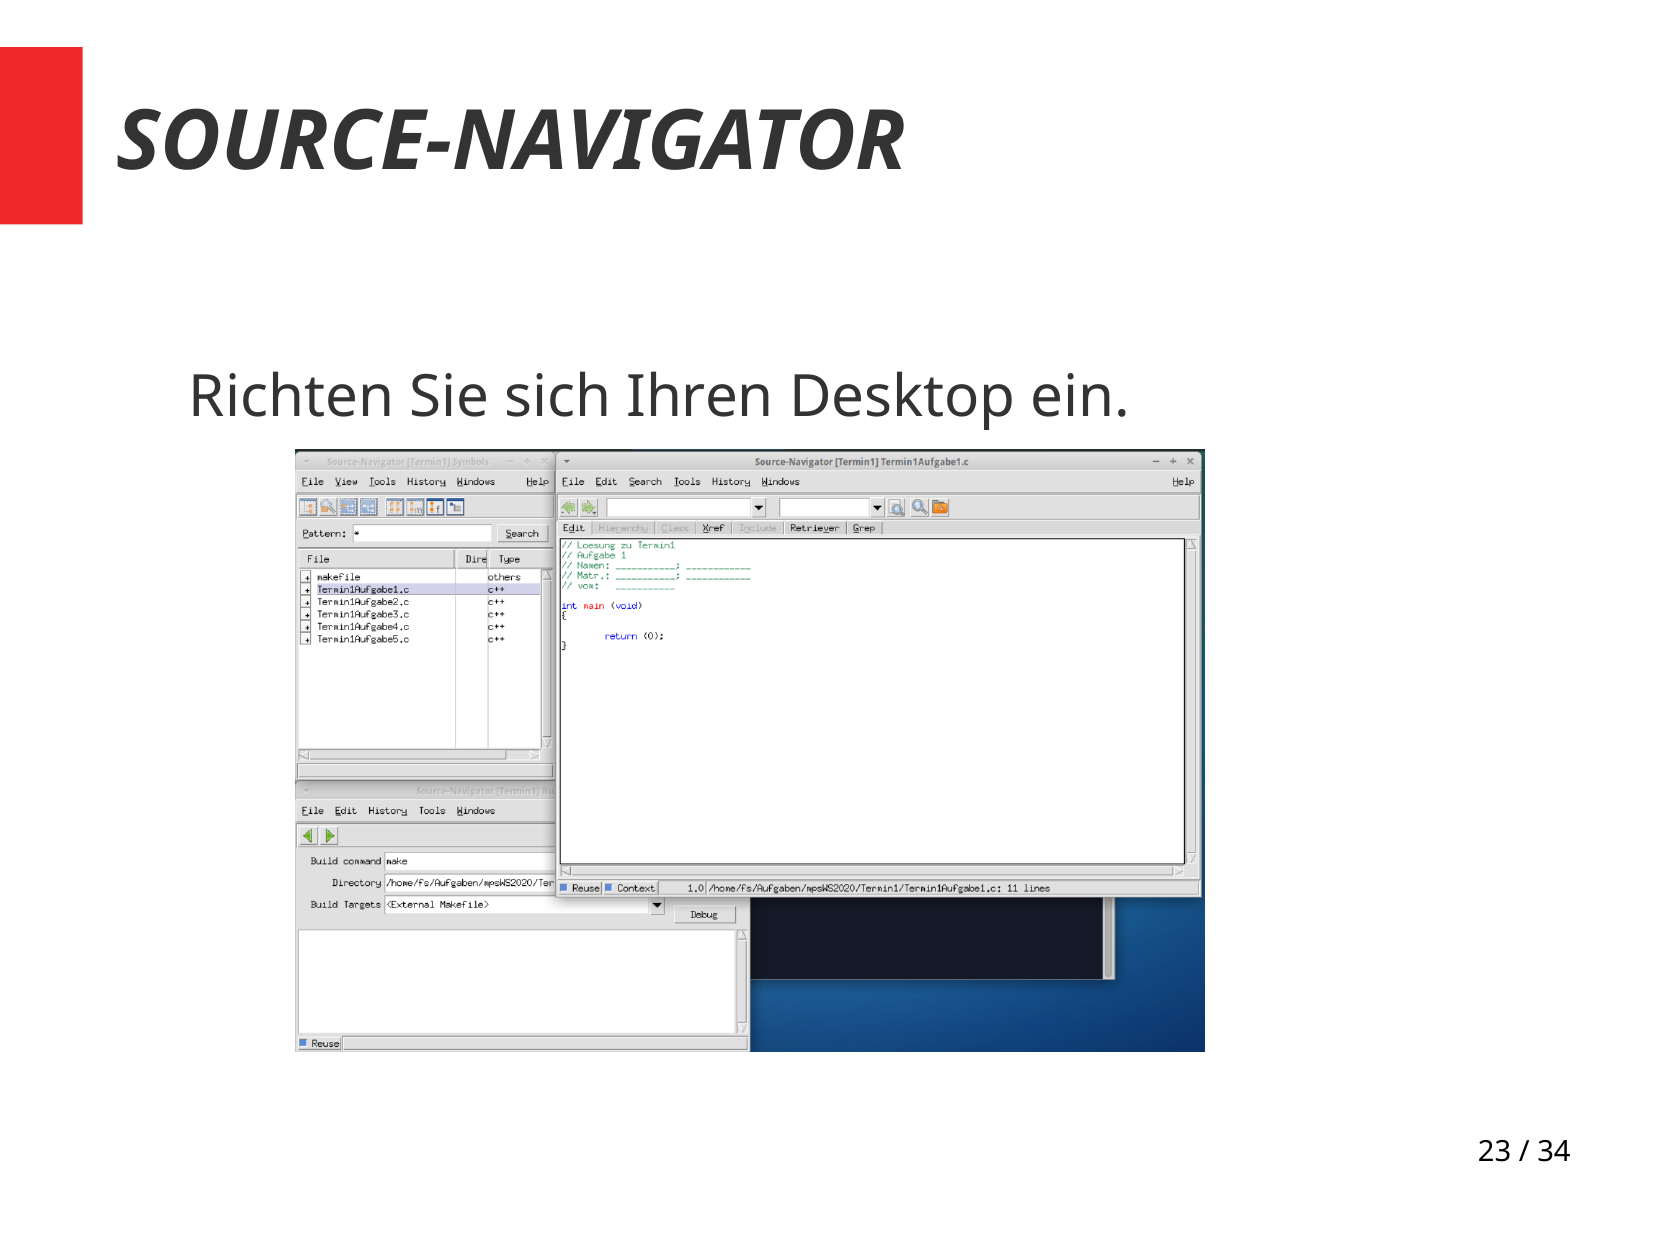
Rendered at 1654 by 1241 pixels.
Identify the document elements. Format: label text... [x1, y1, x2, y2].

list Richten Sie sich Ihren Desktop ein. [118, 354, 1536, 1074]
picture [295, 449, 1205, 1052]
title SOURCE-NAVIGATOR [116, 49, 1570, 225]
